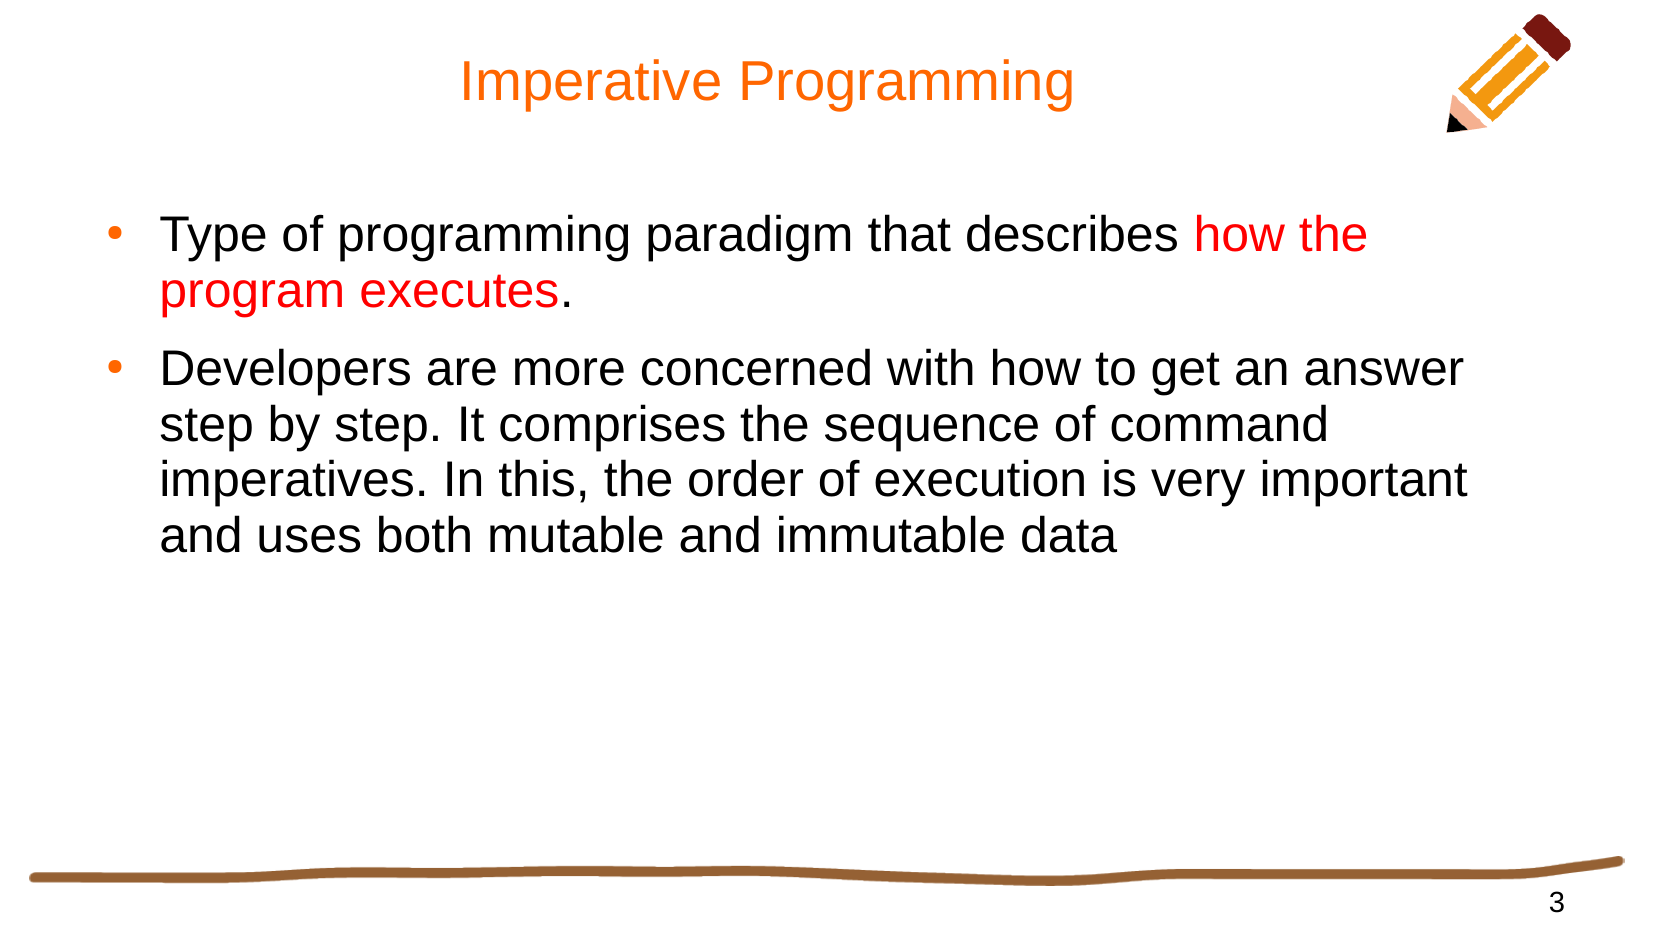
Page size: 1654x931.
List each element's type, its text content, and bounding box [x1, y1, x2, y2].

picture [1446, 14, 1571, 133]
list Type of programming paradigm that describes how the program executes. Developers are more concerned with how to get an answer step by step. It comprises the sequence of command imperatives. In this, the order of execution is very important and uses both mutable and immutable data [88, 206, 1565, 857]
title Imperative Programming [88, 29, 1447, 133]
picture [29, 856, 1625, 886]
